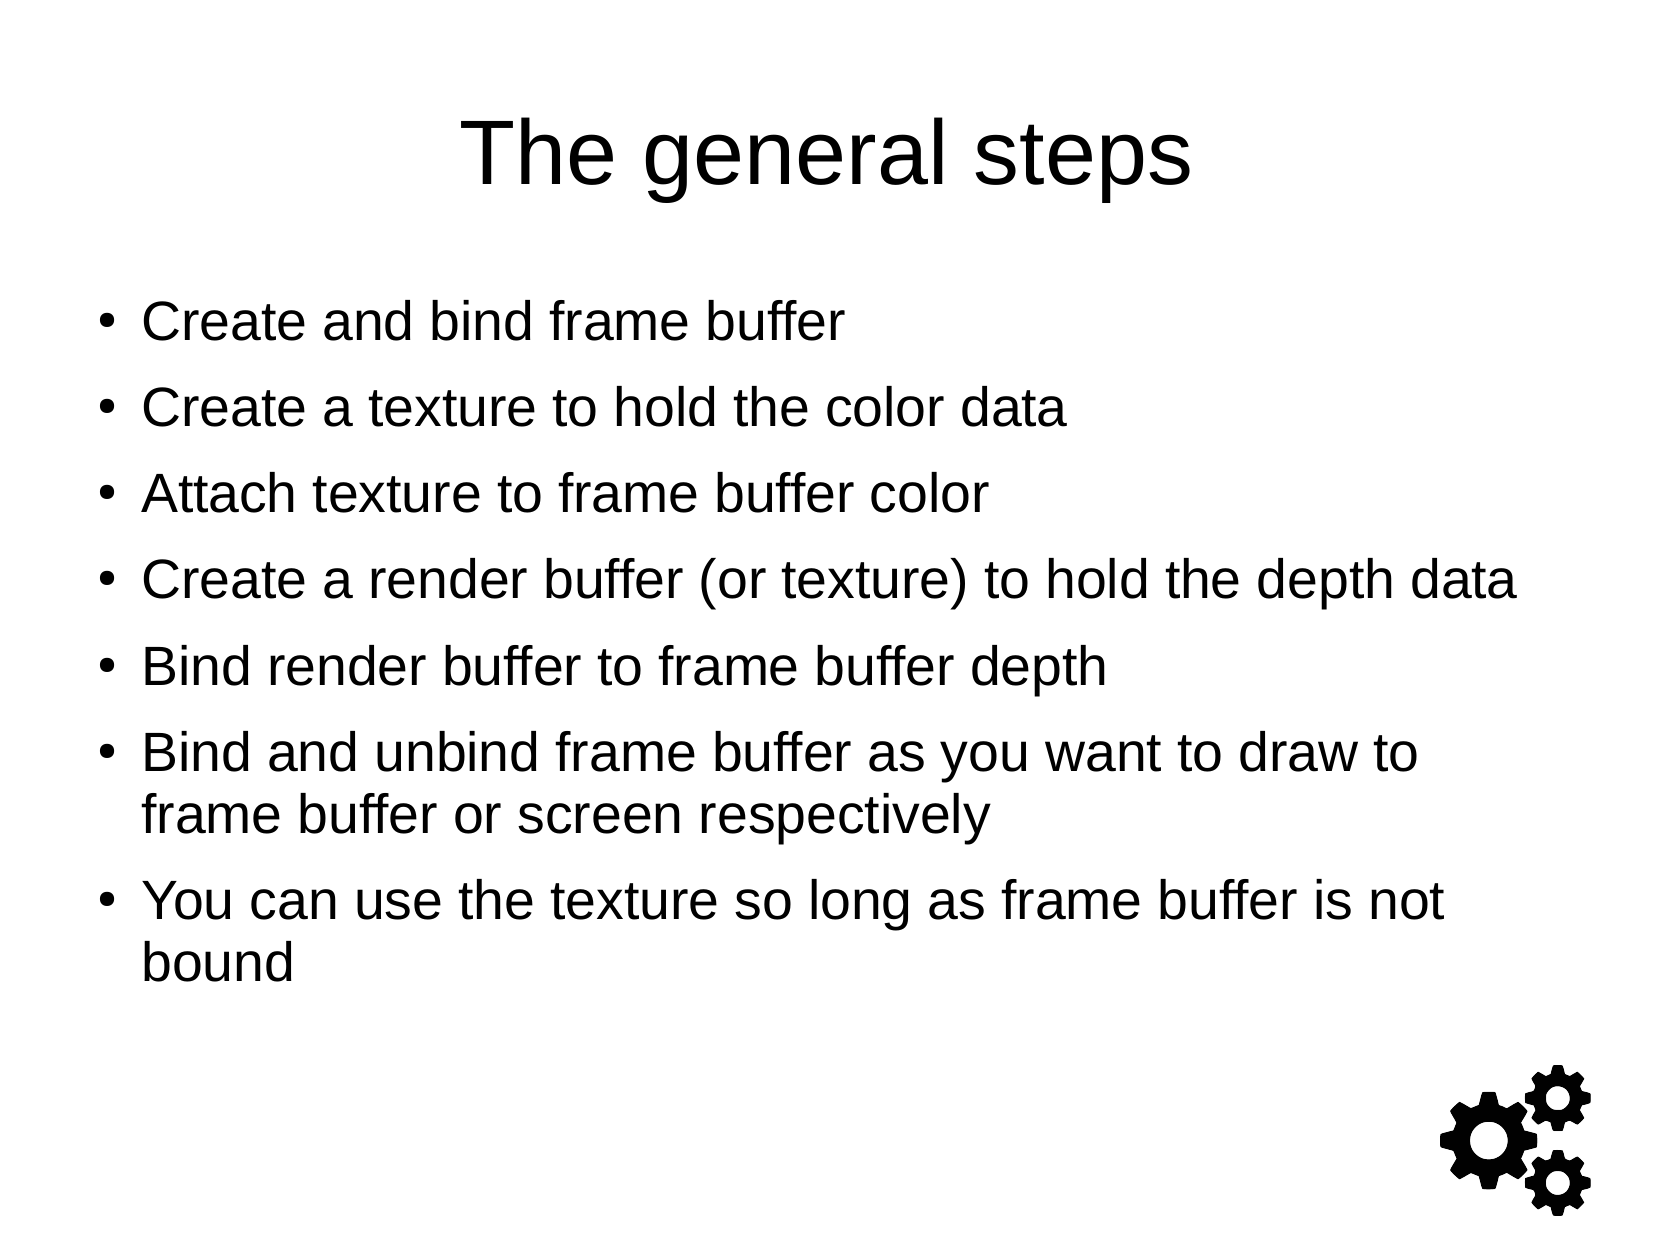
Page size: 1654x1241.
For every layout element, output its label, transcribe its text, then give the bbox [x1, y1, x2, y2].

title The general steps [82, 49, 1571, 257]
picture [1440, 1065, 1591, 1216]
list Create and bind frame buffer Create a texture to hold the color data Attach texture to frame buffer color Create a render buffer (or texture) to hold the depth data Bind render buffer to frame buffer depth Bind and unbind frame buffer as you want to draw to frame buffer or screen respectively You can use the texture so long as frame buffer is not bound [82, 290, 1571, 1010]
